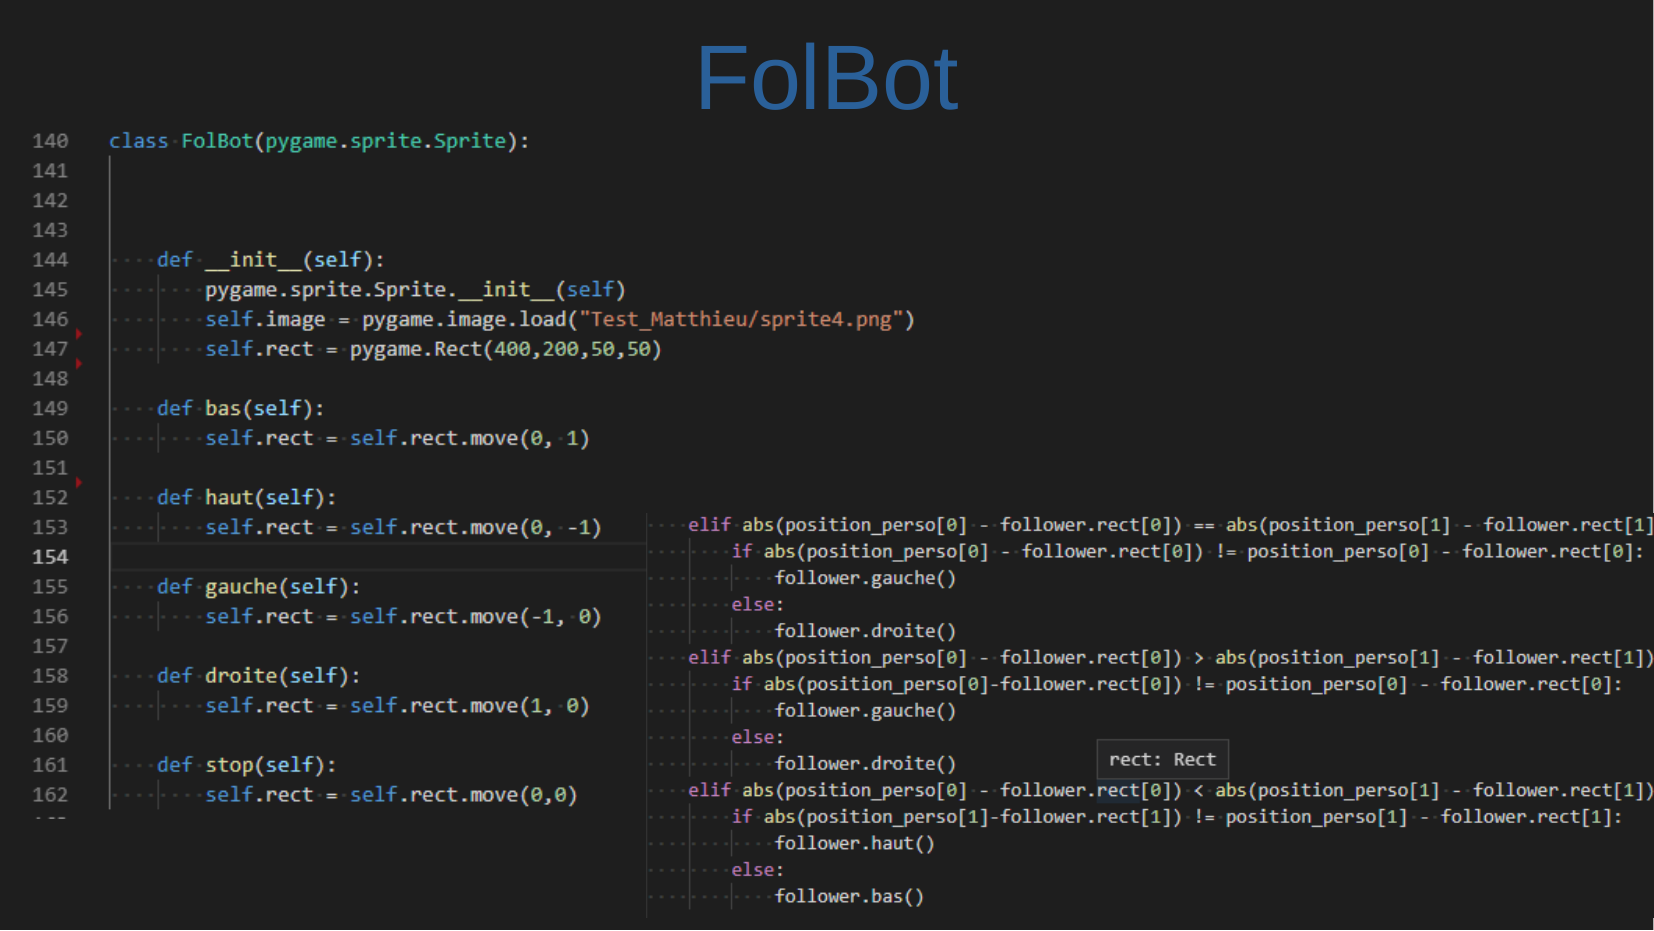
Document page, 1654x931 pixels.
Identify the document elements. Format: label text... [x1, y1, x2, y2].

picture [20, 123, 1654, 918]
title FolBot [82, 0, 1571, 156]
